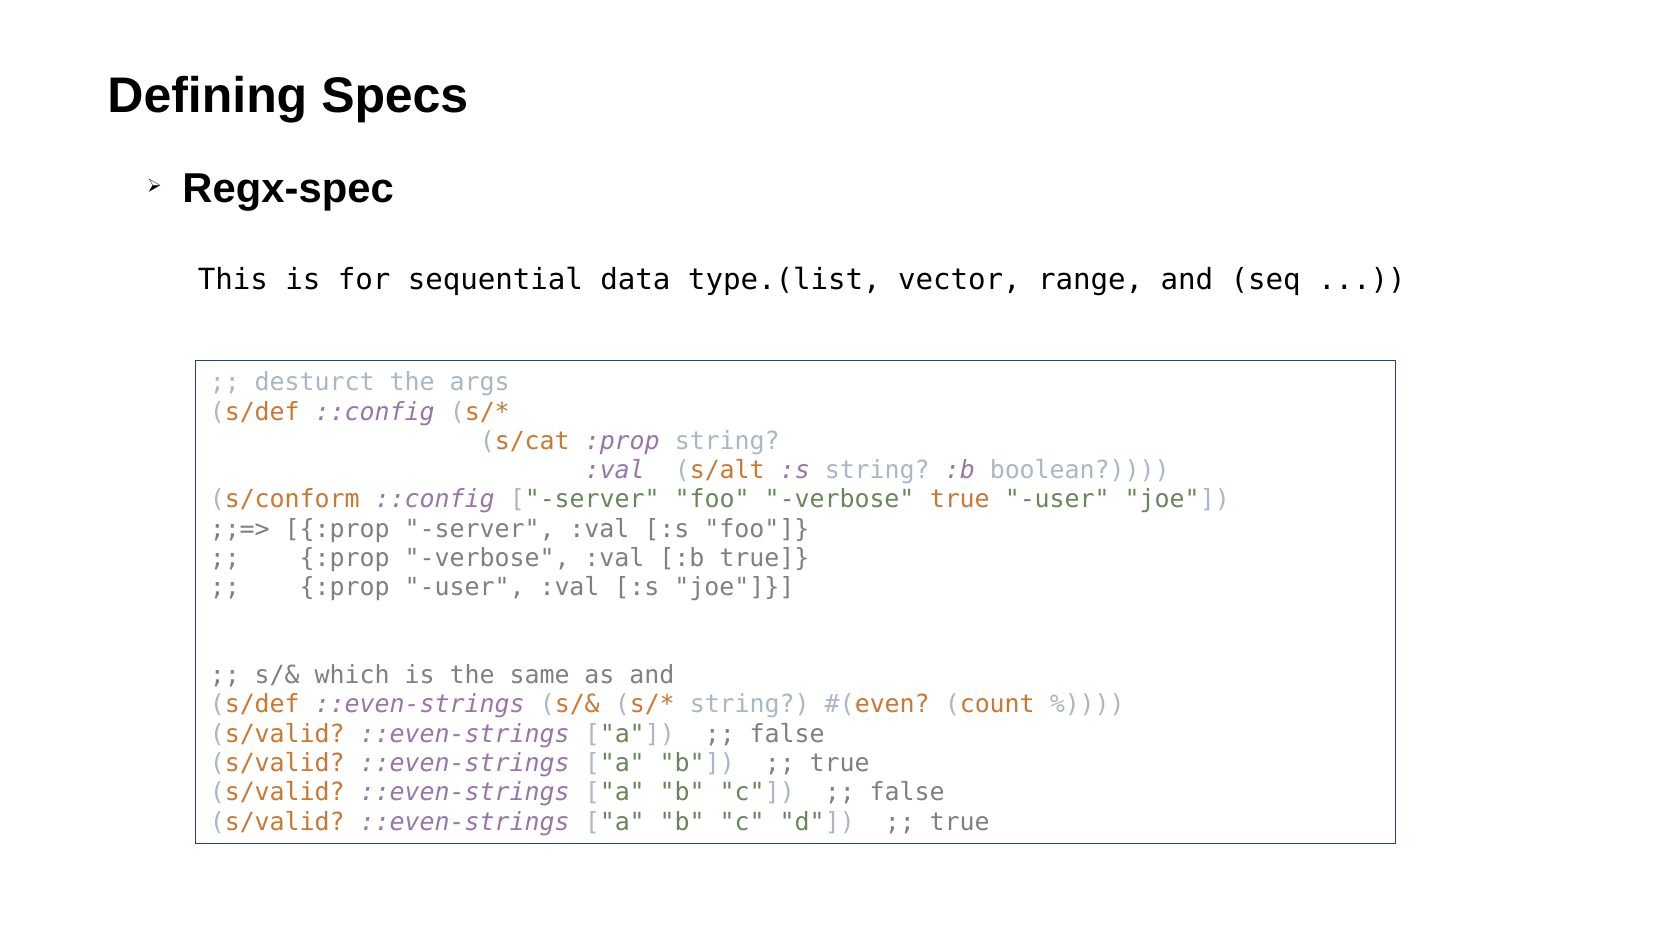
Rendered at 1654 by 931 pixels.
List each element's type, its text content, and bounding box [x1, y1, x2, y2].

text_box This is for sequential data type.(list, vector, range, and (seq ...)) [183, 255, 1426, 339]
text_box ;; desturct the args (s/def ::config (s/* (s/cat :prop string? :val (s/alt :s string? :b boolean?)))) (s/conform ::config ["-server" "foo" "-verbose" true "-user" "joe"]) ;;=> [{:prop "-server", :val [:s "foo"]} ;; {:prop "-verbose", :val [:b true]} ;; {:prop "-user", :val [:s "joe"]}] ;; s/& which is the same as and (s/def ::even-strings (s/& (s/* string?) #(even? (count %)))) (s/valid? ::even-strings ["a"]) ;; false (s/valid? ::even-strings ["a" "b"]) ;; true (s/valid? ::even-strings ["a" "b" "c"]) ;; false (s/valid? ::even-strings ["a" "b" "c" "d"]) ;; true [195, 360, 1396, 844]
text_box Defining Specs [92, 60, 858, 131]
text_box Regx-spec [132, 157, 733, 220]
